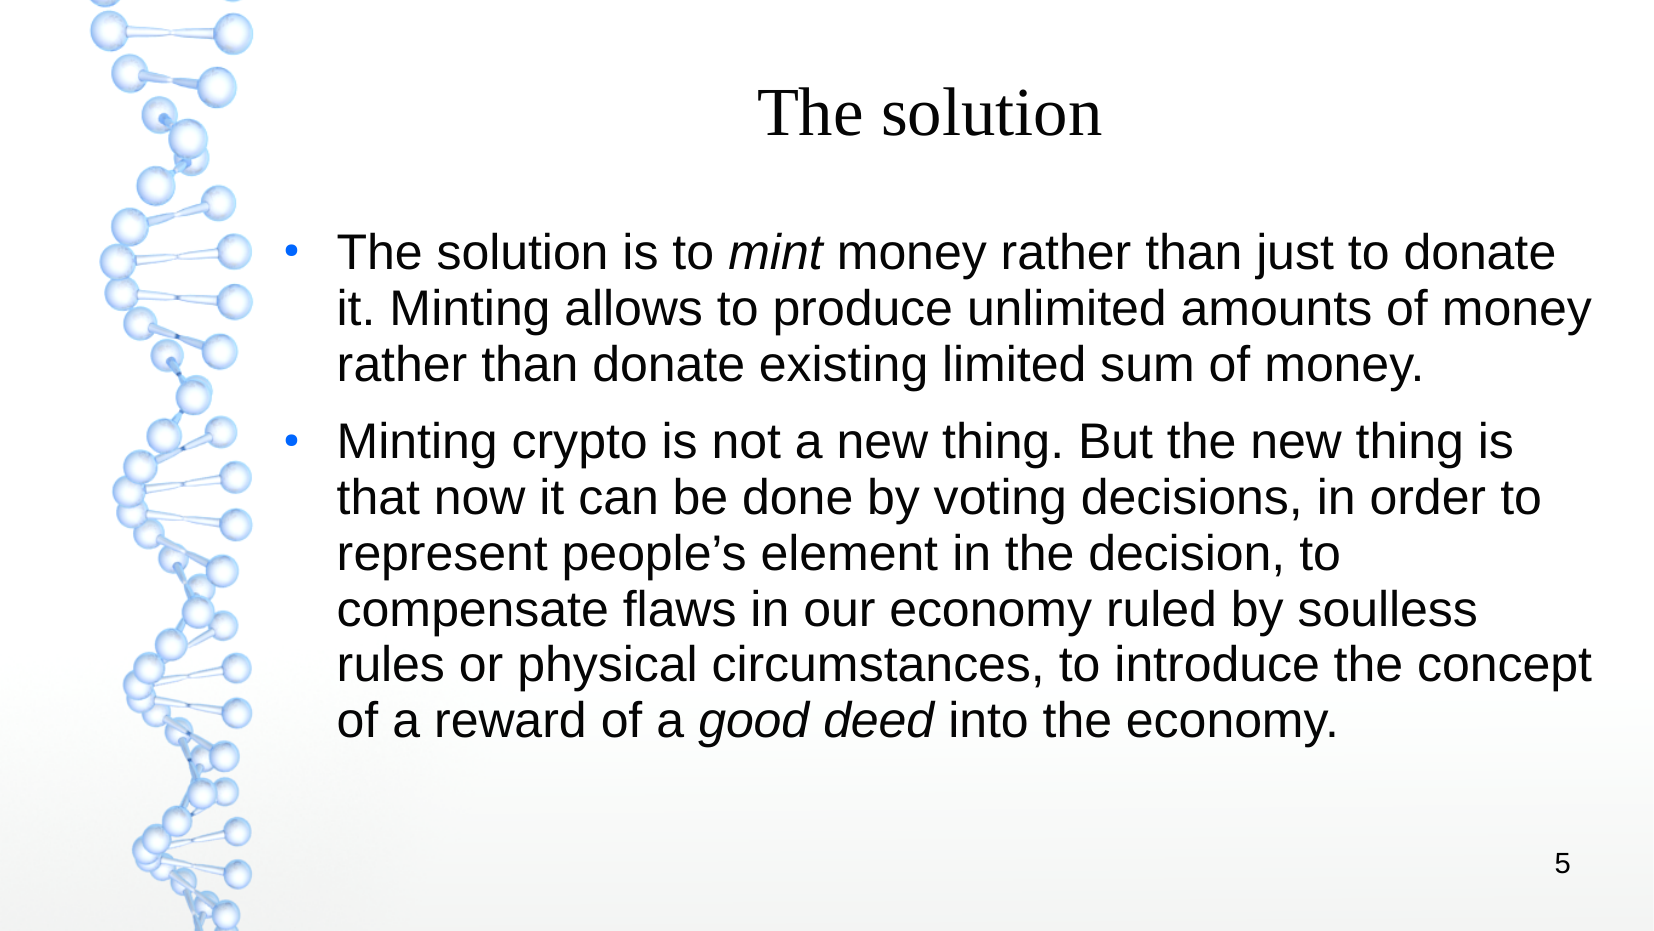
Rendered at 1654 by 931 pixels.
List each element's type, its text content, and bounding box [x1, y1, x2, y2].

title The solution [265, 35, 1595, 189]
list The solution is to mint money rather than just to donate it. Minting allows to produce unlimited amounts of money rather than donate existing limited sum of money. Minting crypto is not a new thing. But the new thing is that now it can be done by voting decisions, in order to represent people’s element in the decision, to compensate flaws in our economy ruled by soulless rules or physical circumstances, to introduce the concept of a reward of a good deed into the economy. [265, 224, 1595, 764]
picture [0, 0, 1654, 931]
